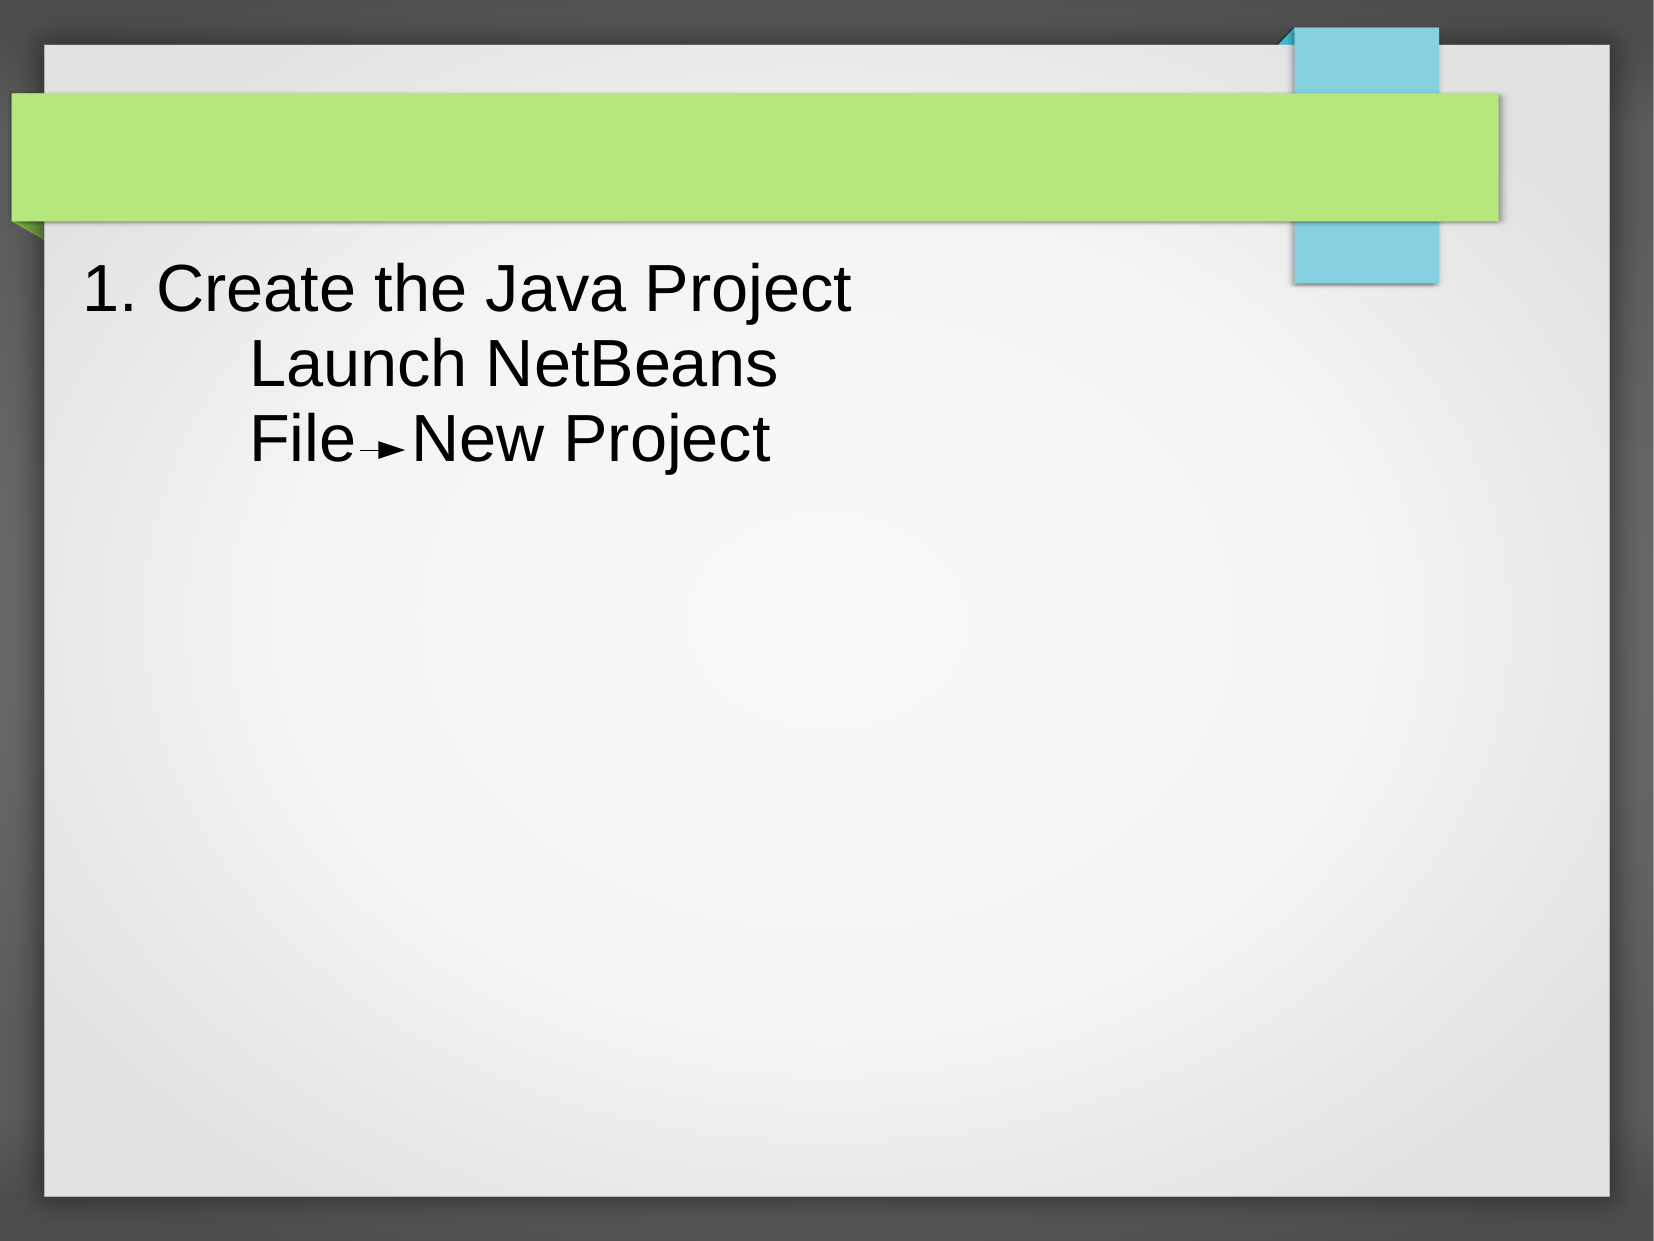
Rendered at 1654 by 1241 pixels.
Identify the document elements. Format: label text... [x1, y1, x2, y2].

picture [0, 0, 1654, 1241]
subtitle 1. Create the Java Project Launch NetBeans File New Project [82, 0, 1571, 997]
